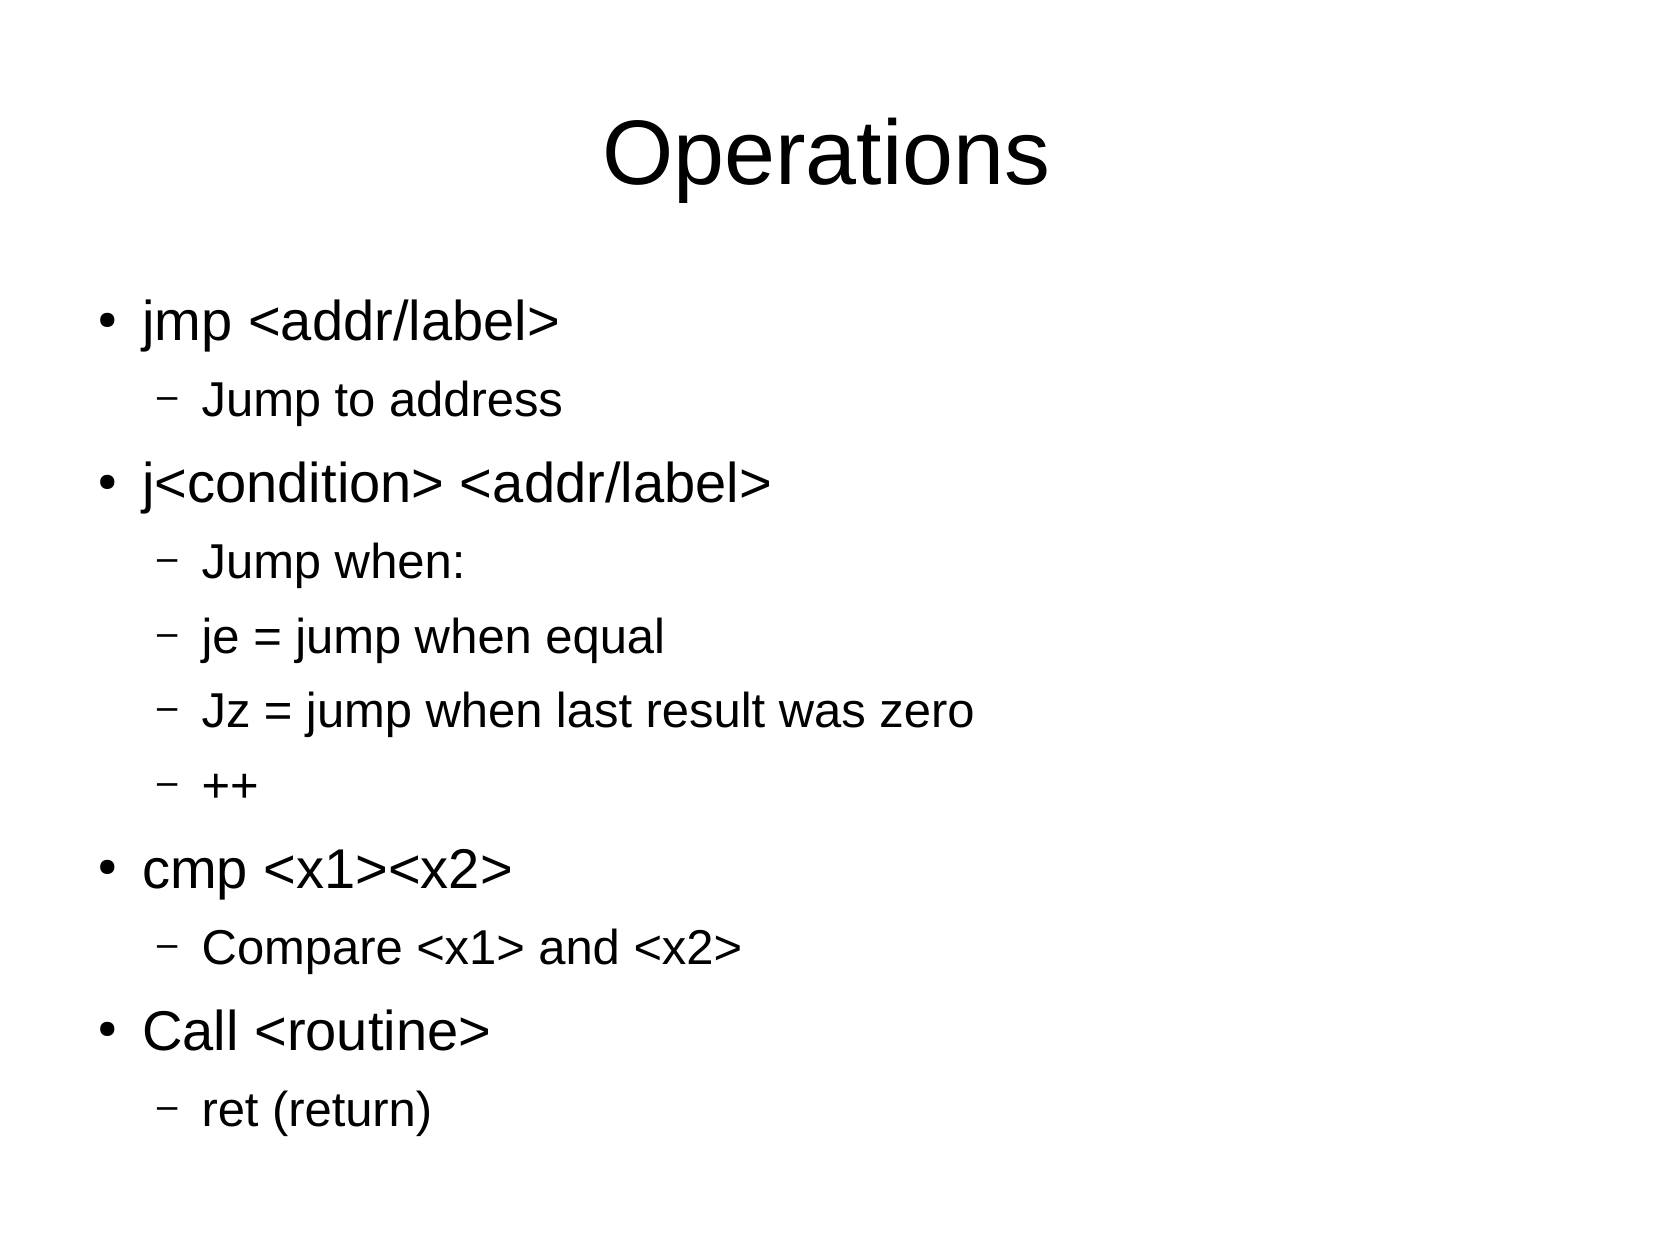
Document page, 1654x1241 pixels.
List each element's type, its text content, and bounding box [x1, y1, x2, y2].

title Operations [82, 49, 1571, 257]
list jmp <addr/label> Jump to address j<condition> <addr/label> Jump when: je = jump when equal Jz = jump when last result was zero ++ cmp <x1><x2> Compare <x1> and <x2> Call <routine> ret (return) [82, 290, 1571, 1141]
